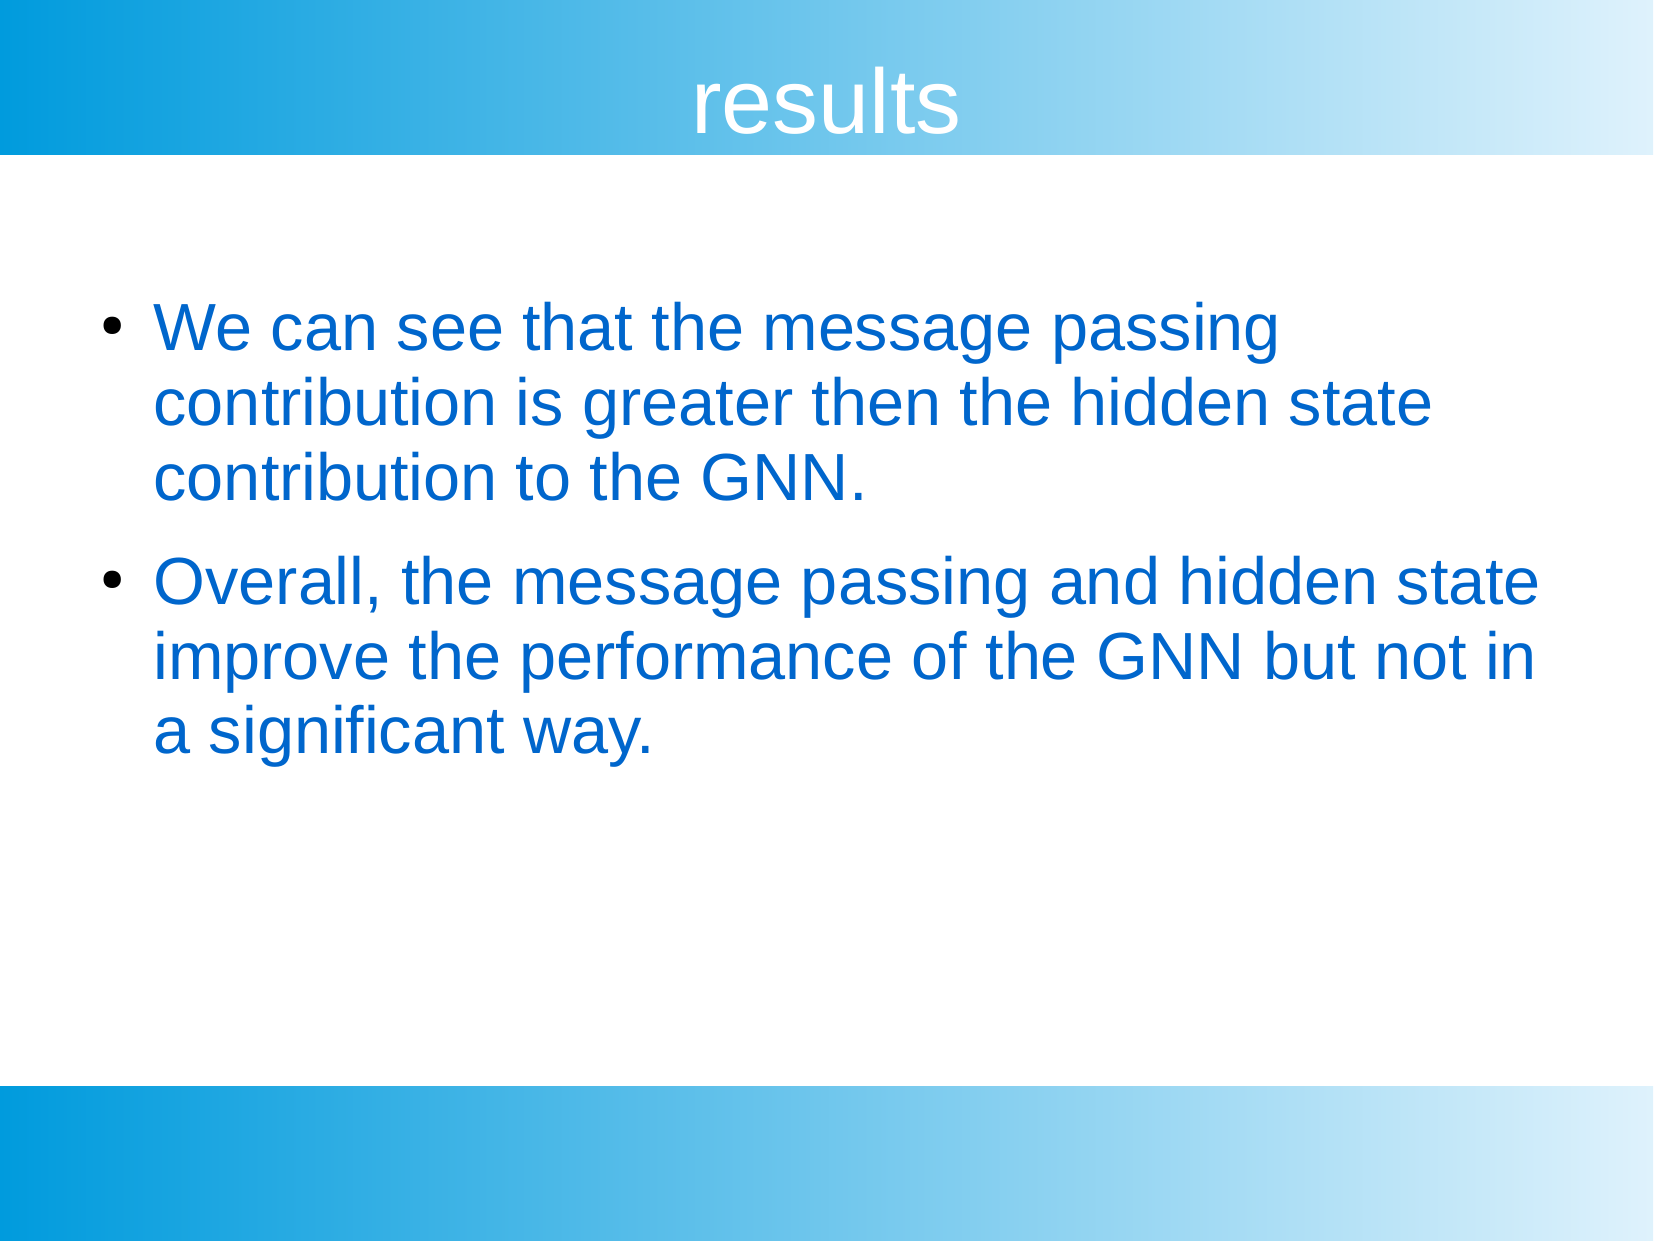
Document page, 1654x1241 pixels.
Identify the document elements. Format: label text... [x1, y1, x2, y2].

title results [82, 49, 1571, 155]
list We can see that the message passing contribution is greater then the hidden state contribution to the GNN. Overall, the message passing and hidden state improve the performance of the GNN but not in a significant way. [82, 290, 1571, 1010]
